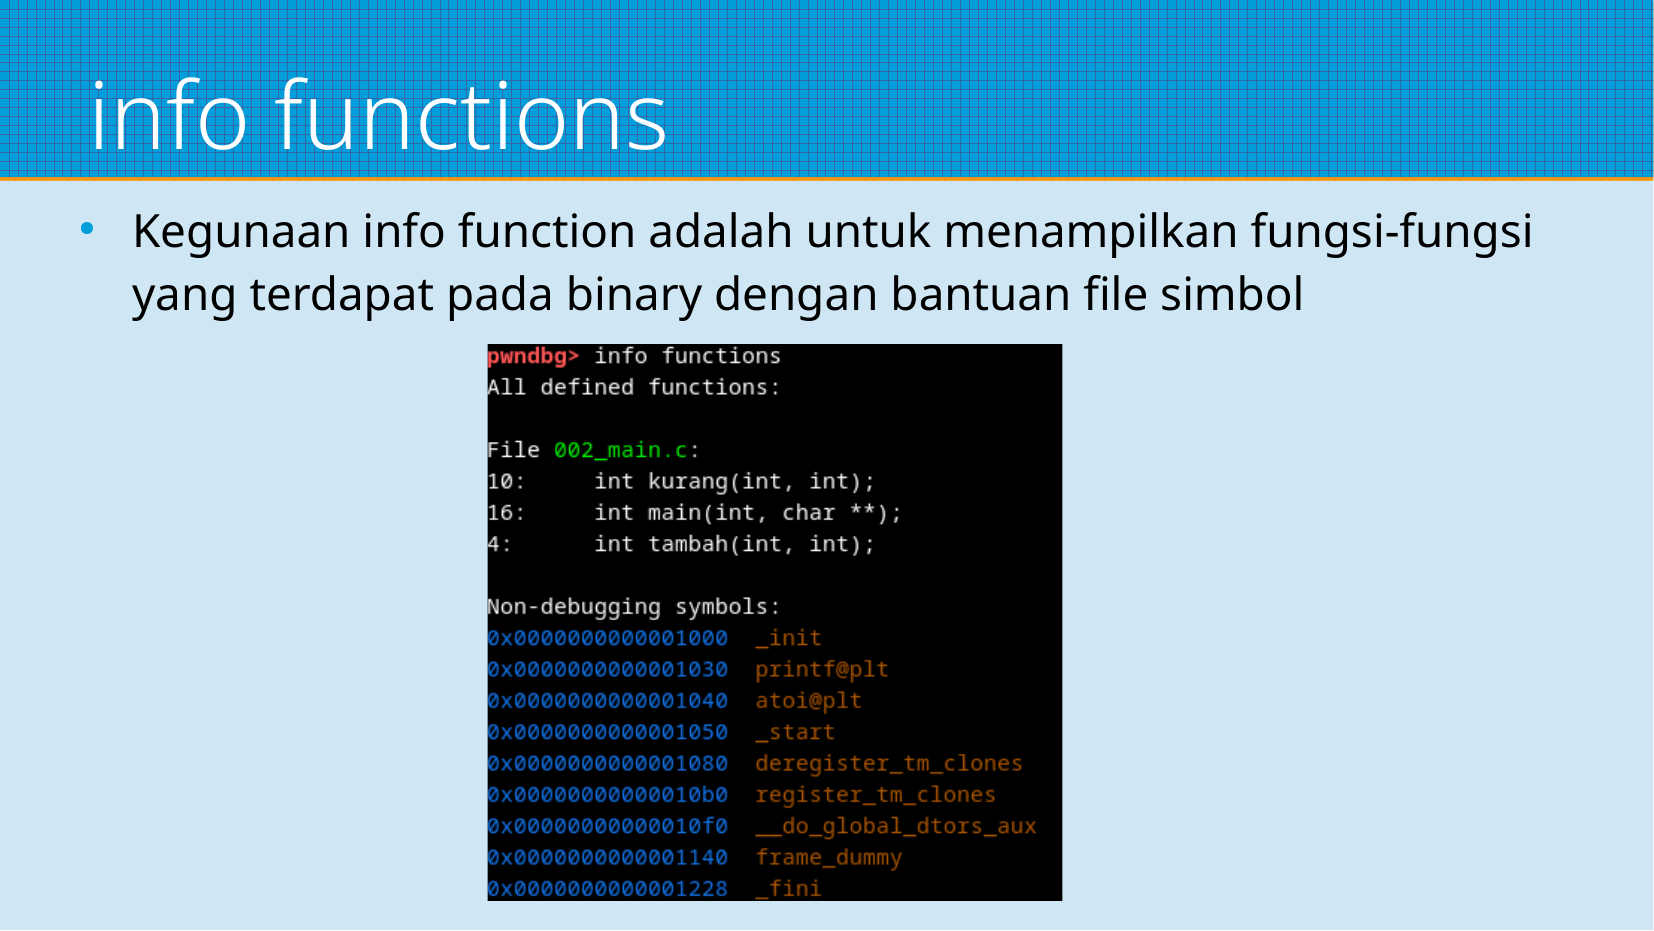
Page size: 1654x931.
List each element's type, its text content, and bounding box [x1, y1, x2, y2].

title info functions [88, 14, 1565, 178]
list Kegunaan info function adalah untuk menampilkan fungsi-fungsi yang terdapat pada binary dengan bantuan file simbol [61, 198, 1538, 338]
picture [487, 344, 1063, 901]
